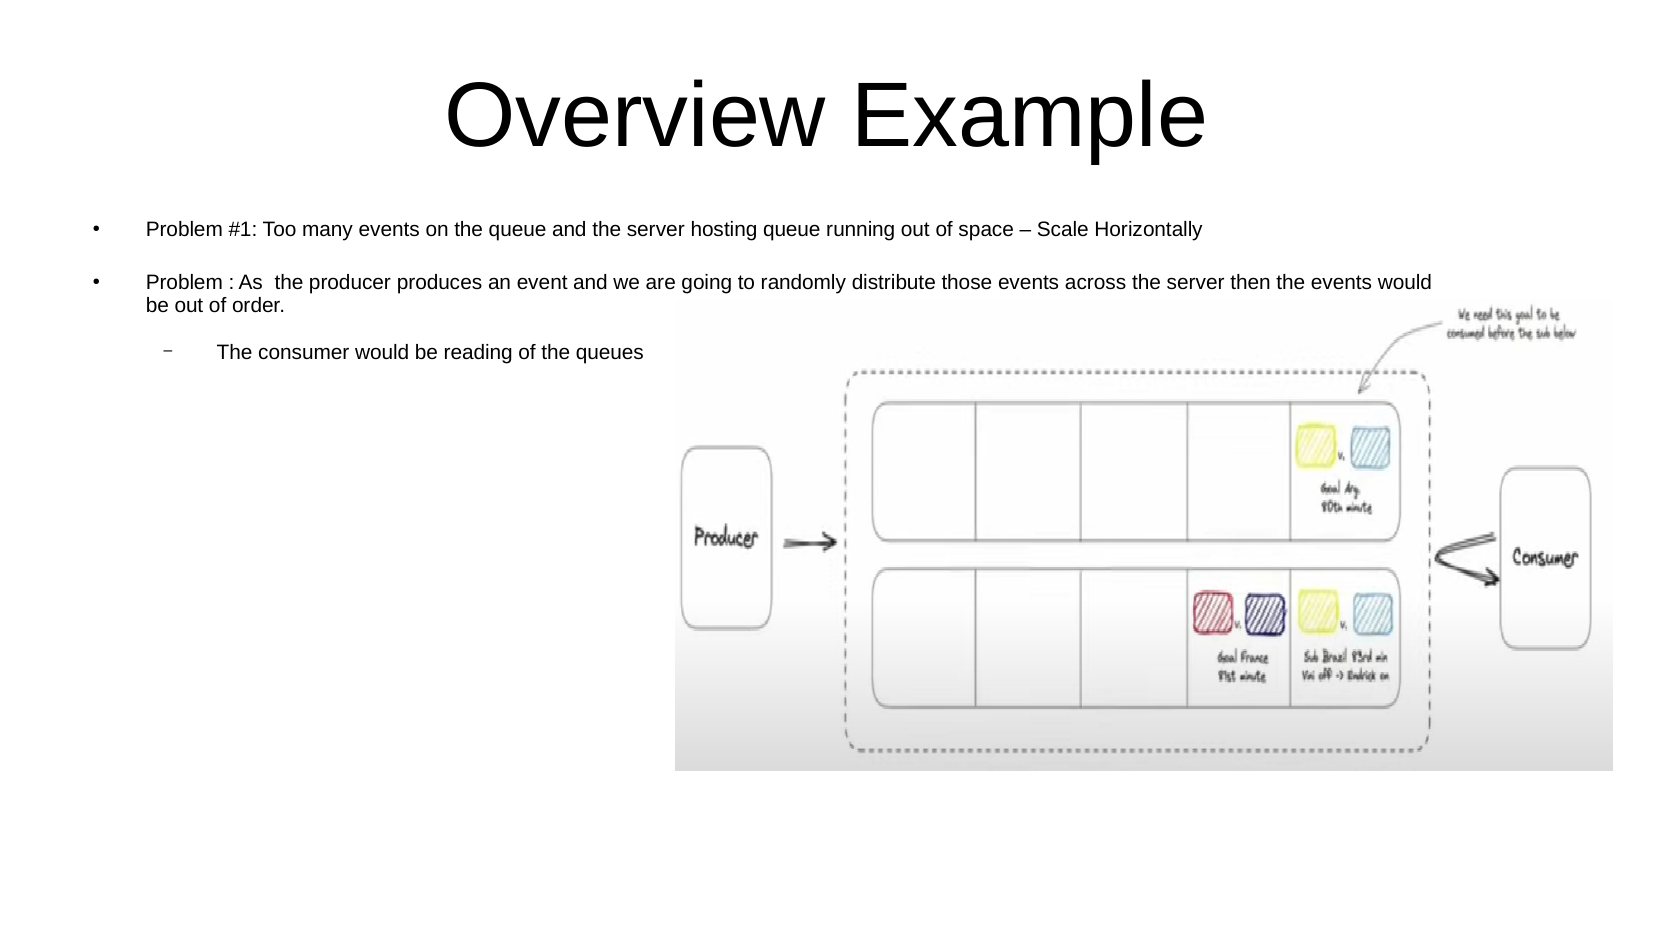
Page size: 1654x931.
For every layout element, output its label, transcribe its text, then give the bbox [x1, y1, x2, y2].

title Overview Example [82, 37, 1571, 193]
picture [675, 299, 1613, 771]
list Problem #1: Too many events on the queue and the server hosting queue running out of space – Scale Horizontally Problem : As the producer produces an event and we are going to randomly distribute those events across the server then the events would be out of order. The consumer would be reading of the queues [75, 217, 1571, 901]
